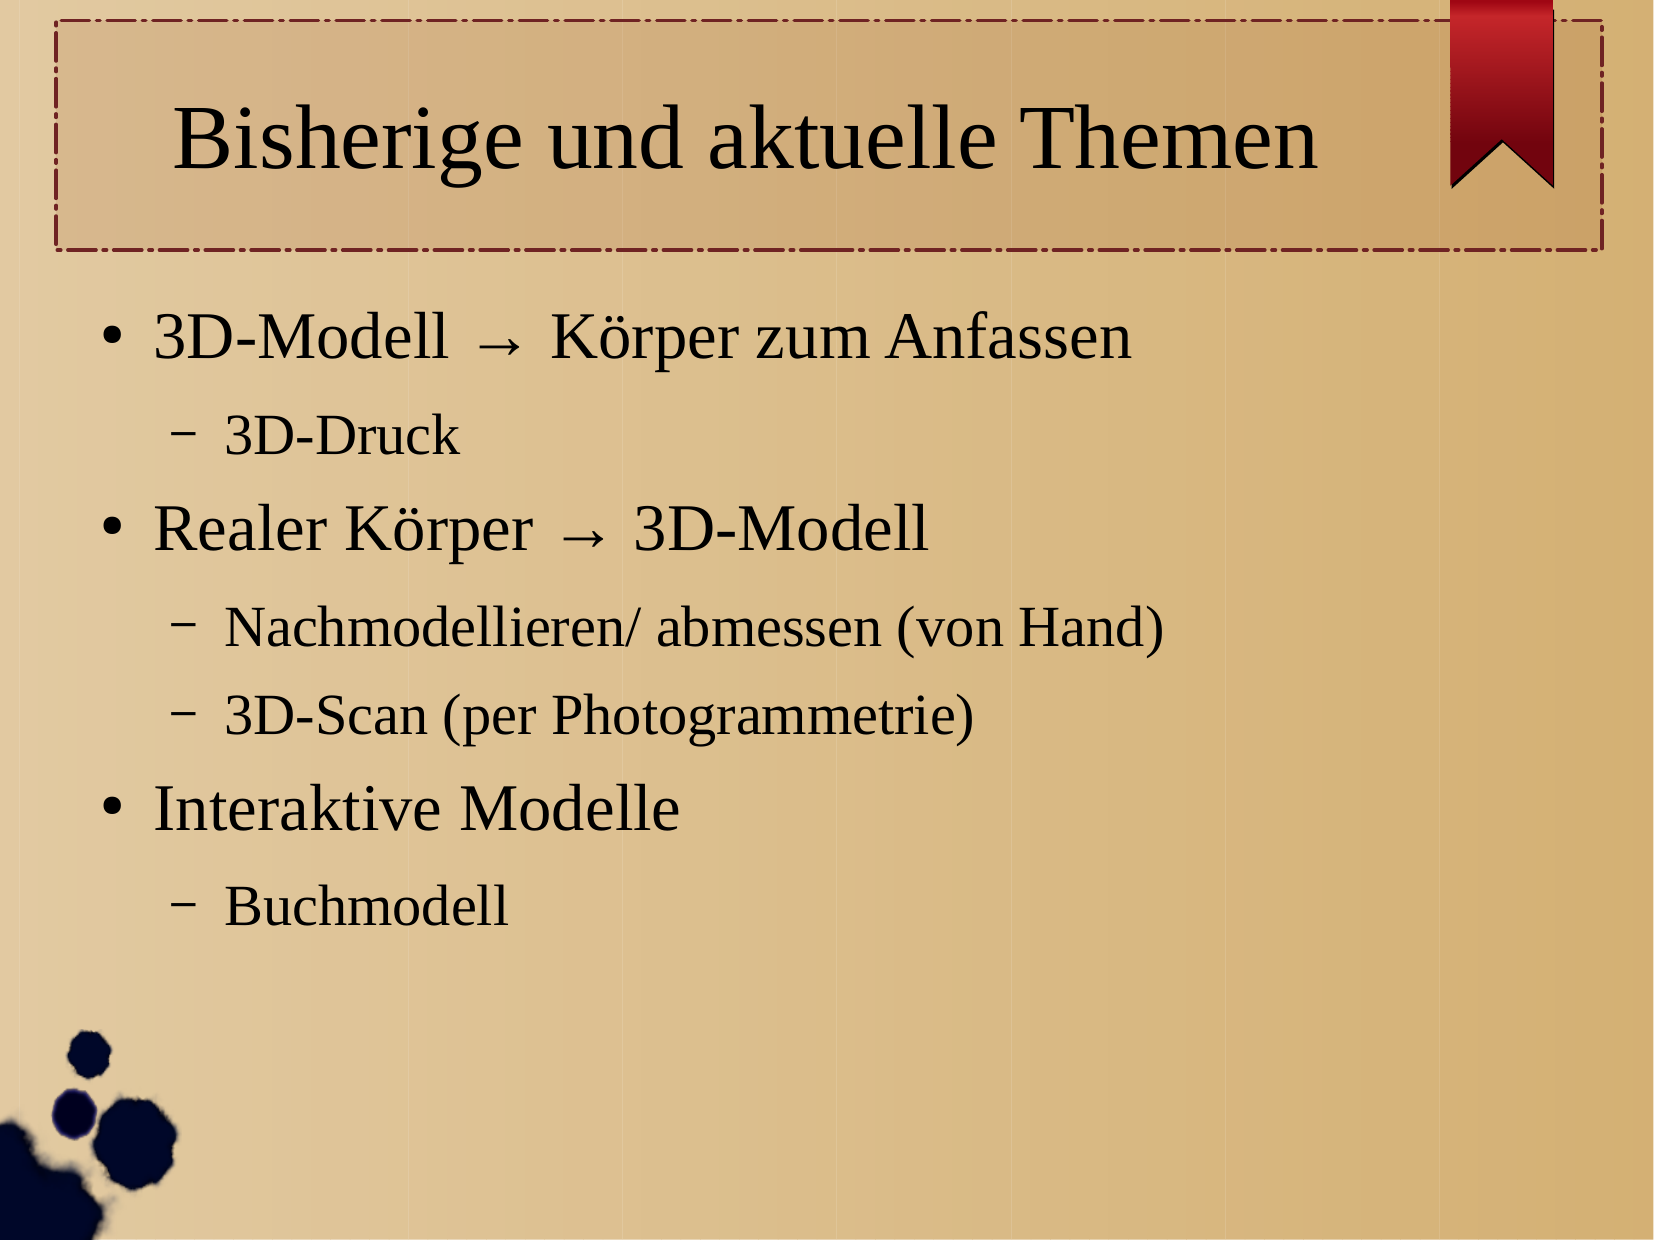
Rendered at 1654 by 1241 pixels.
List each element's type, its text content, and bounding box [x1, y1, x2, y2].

list 3D-Modell → Körper zum Anfassen 3D-Druck Realer Körper → 3D-Modell Nachmodellieren/ abmessen (von Hand) 3D-Scan (per Photogrammetrie) Interaktive Modelle Buchmodell [82, 299, 1571, 1019]
title Bisherige und aktuelle Themen [82, 47, 1412, 229]
